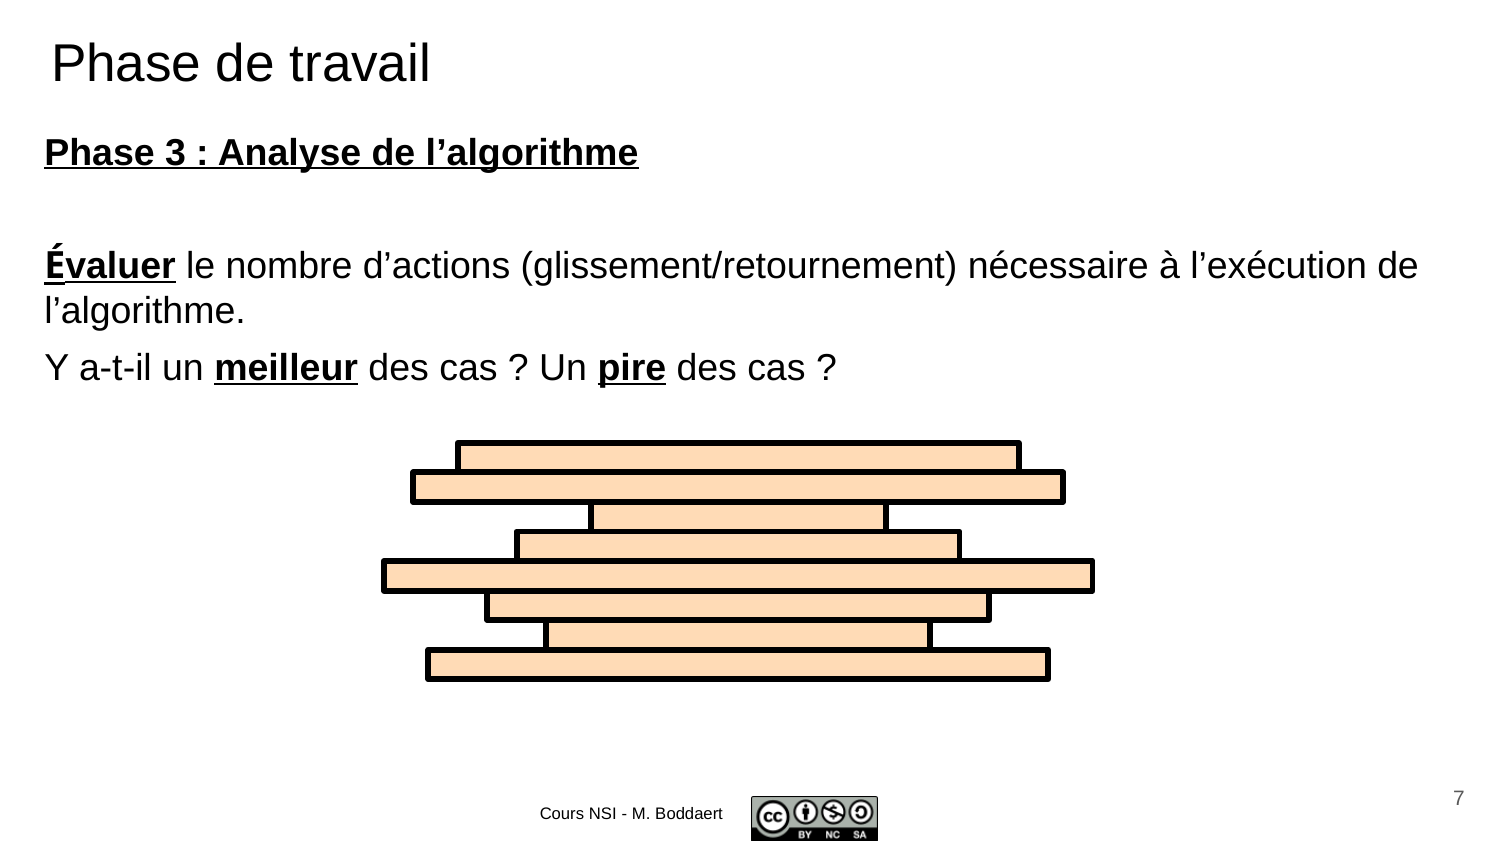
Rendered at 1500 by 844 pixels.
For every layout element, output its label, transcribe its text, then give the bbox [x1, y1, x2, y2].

text_box [383, 442, 1093, 680]
slide_number <numéro> [1389, 764, 1480, 830]
picture [751, 796, 878, 841]
text_box Phase 3 : Analyse de l’algorithme Évaluer le nombre d’actions (glissement/retournement) nécessaire à l’exécution de l’algorithme. Y a-t-il un meilleur des cas ? Un pire des cas ? [29, 120, 1477, 237]
title Phase de travail [51, 13, 1449, 108]
